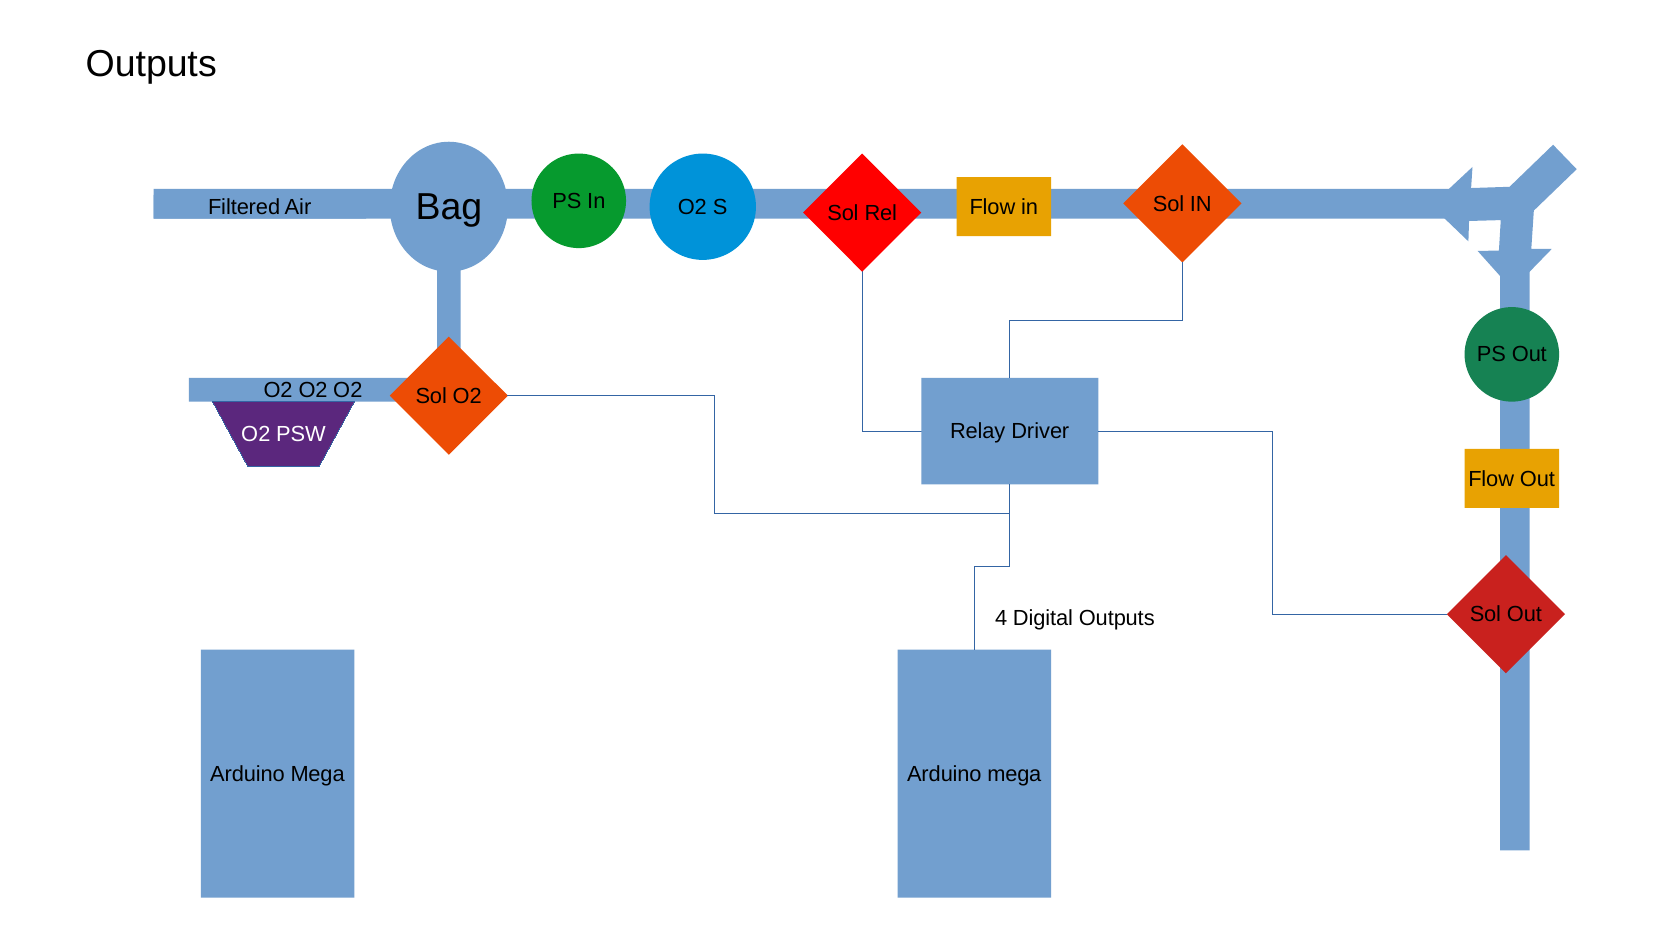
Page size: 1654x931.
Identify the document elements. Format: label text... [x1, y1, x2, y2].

text_box Arduino mega [897, 649, 1052, 898]
text_box Sol O2 [389, 336, 508, 455]
text_box Sol IN [1123, 144, 1242, 263]
text_box [1052, 188, 1137, 219]
text_box [506, 188, 534, 219]
text_box [1227, 144, 1577, 310]
text_box Sol Out [1447, 555, 1566, 674]
text_box PS Out [1464, 307, 1560, 402]
text_box Flow in [956, 177, 1052, 237]
text_box [1500, 508, 1530, 578]
text_box [623, 188, 652, 219]
text_box 4 Digital Outputs [980, 598, 1241, 650]
text_box [1500, 399, 1530, 448]
text_box O2 O2 O2 [188, 377, 407, 402]
text_box [437, 271, 461, 347]
text_box O2 PSW [212, 401, 355, 467]
text_box Sol Rel [803, 153, 922, 272]
text_box [153, 188, 392, 219]
text_box Relay Driver [921, 377, 1099, 485]
text_box Arduino Mega [200, 649, 355, 898]
text_box Outputs [70, 35, 402, 93]
text_box PS In [531, 153, 627, 249]
text_box Bag [389, 141, 508, 272]
text_box [1500, 651, 1530, 851]
text_box Flow Out [1464, 448, 1560, 508]
text_box [753, 188, 826, 219]
text_box [898, 188, 956, 219]
text_box Filtered Air [153, 194, 367, 219]
text_box O2 S [649, 153, 756, 260]
